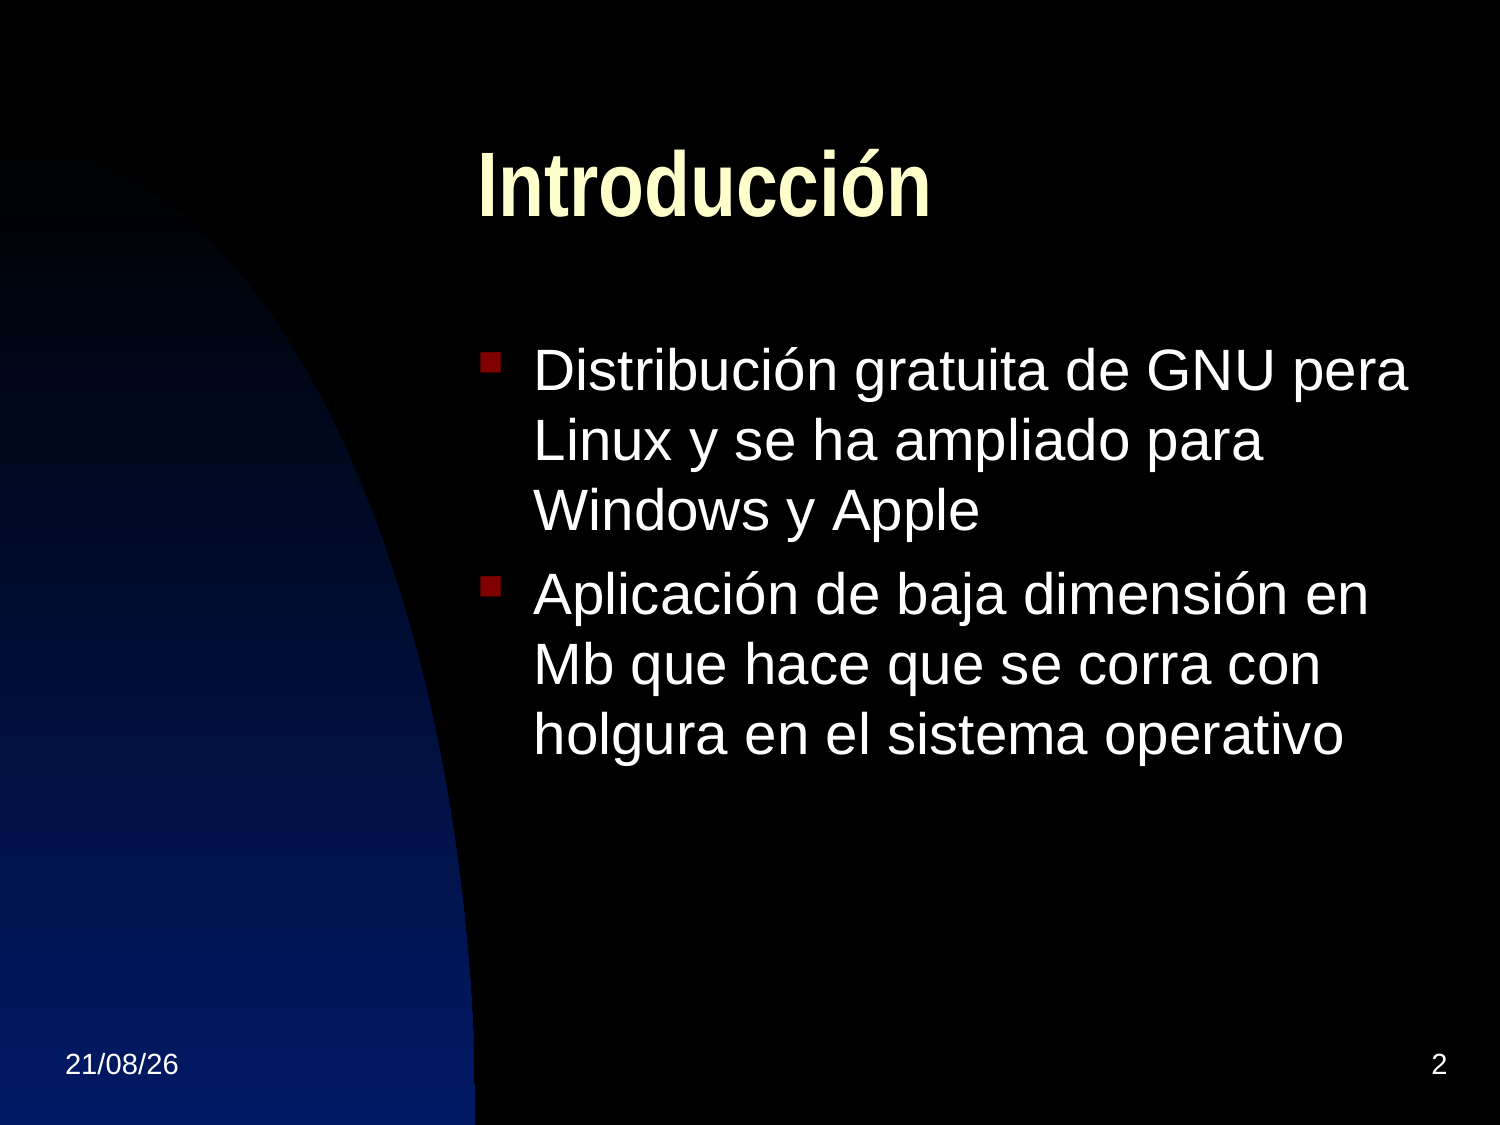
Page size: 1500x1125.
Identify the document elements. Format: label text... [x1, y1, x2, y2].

list Distribución gratuita de GNU pera Linux y se ha ampliado para Windows y Apple Aplicación de baja dimensión en Mb que hace que se corra con holgura en el sistema operativo [462, 324, 1463, 1000]
title Introducción [462, 99, 1463, 288]
